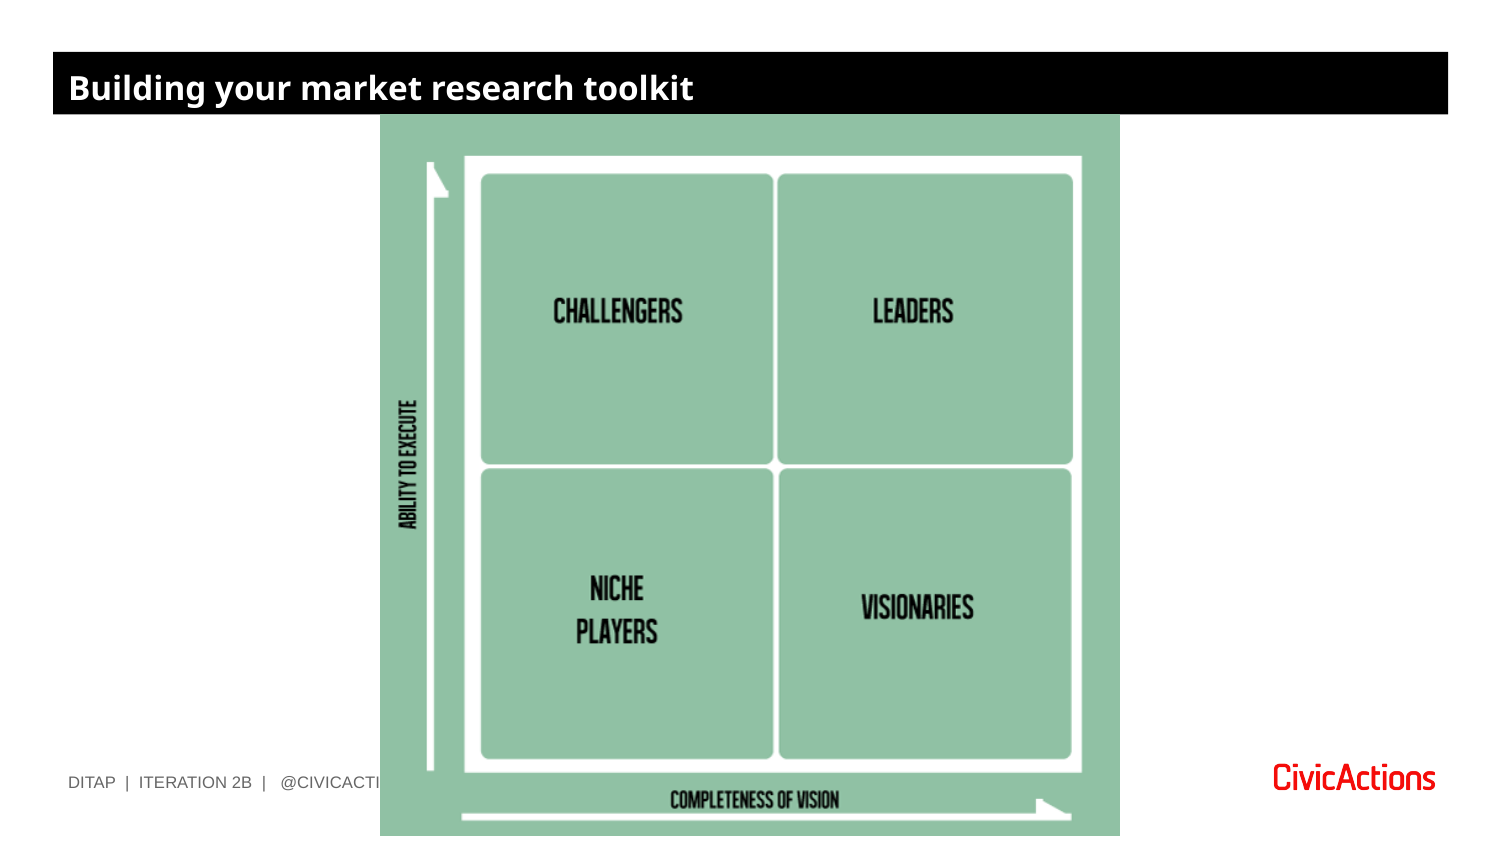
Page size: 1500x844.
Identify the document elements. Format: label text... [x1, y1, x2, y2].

picture [1271, 758, 1438, 795]
title Building your market research toolkit [53, 51, 1449, 115]
picture [380, 114, 1120, 836]
